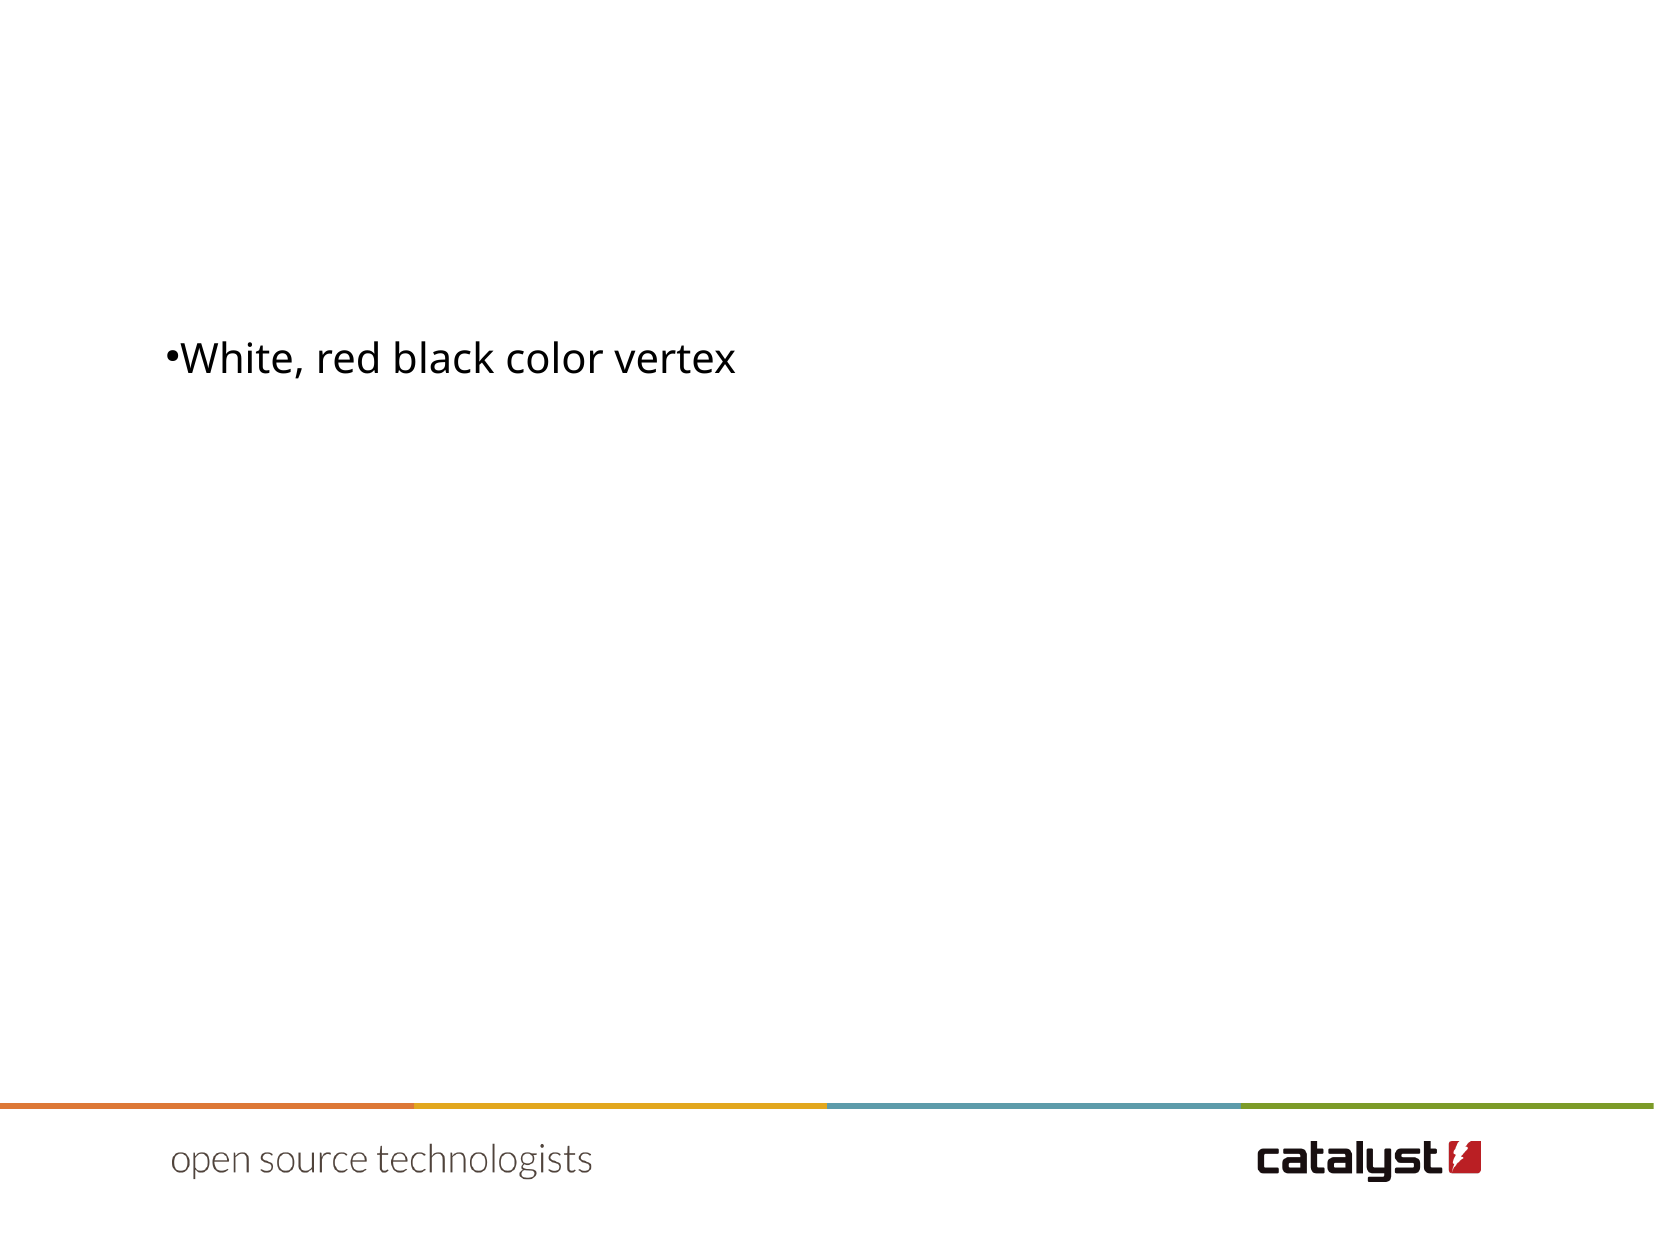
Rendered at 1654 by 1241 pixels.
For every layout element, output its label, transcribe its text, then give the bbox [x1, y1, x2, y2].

list White, red black color vertex [165, 307, 1489, 1027]
